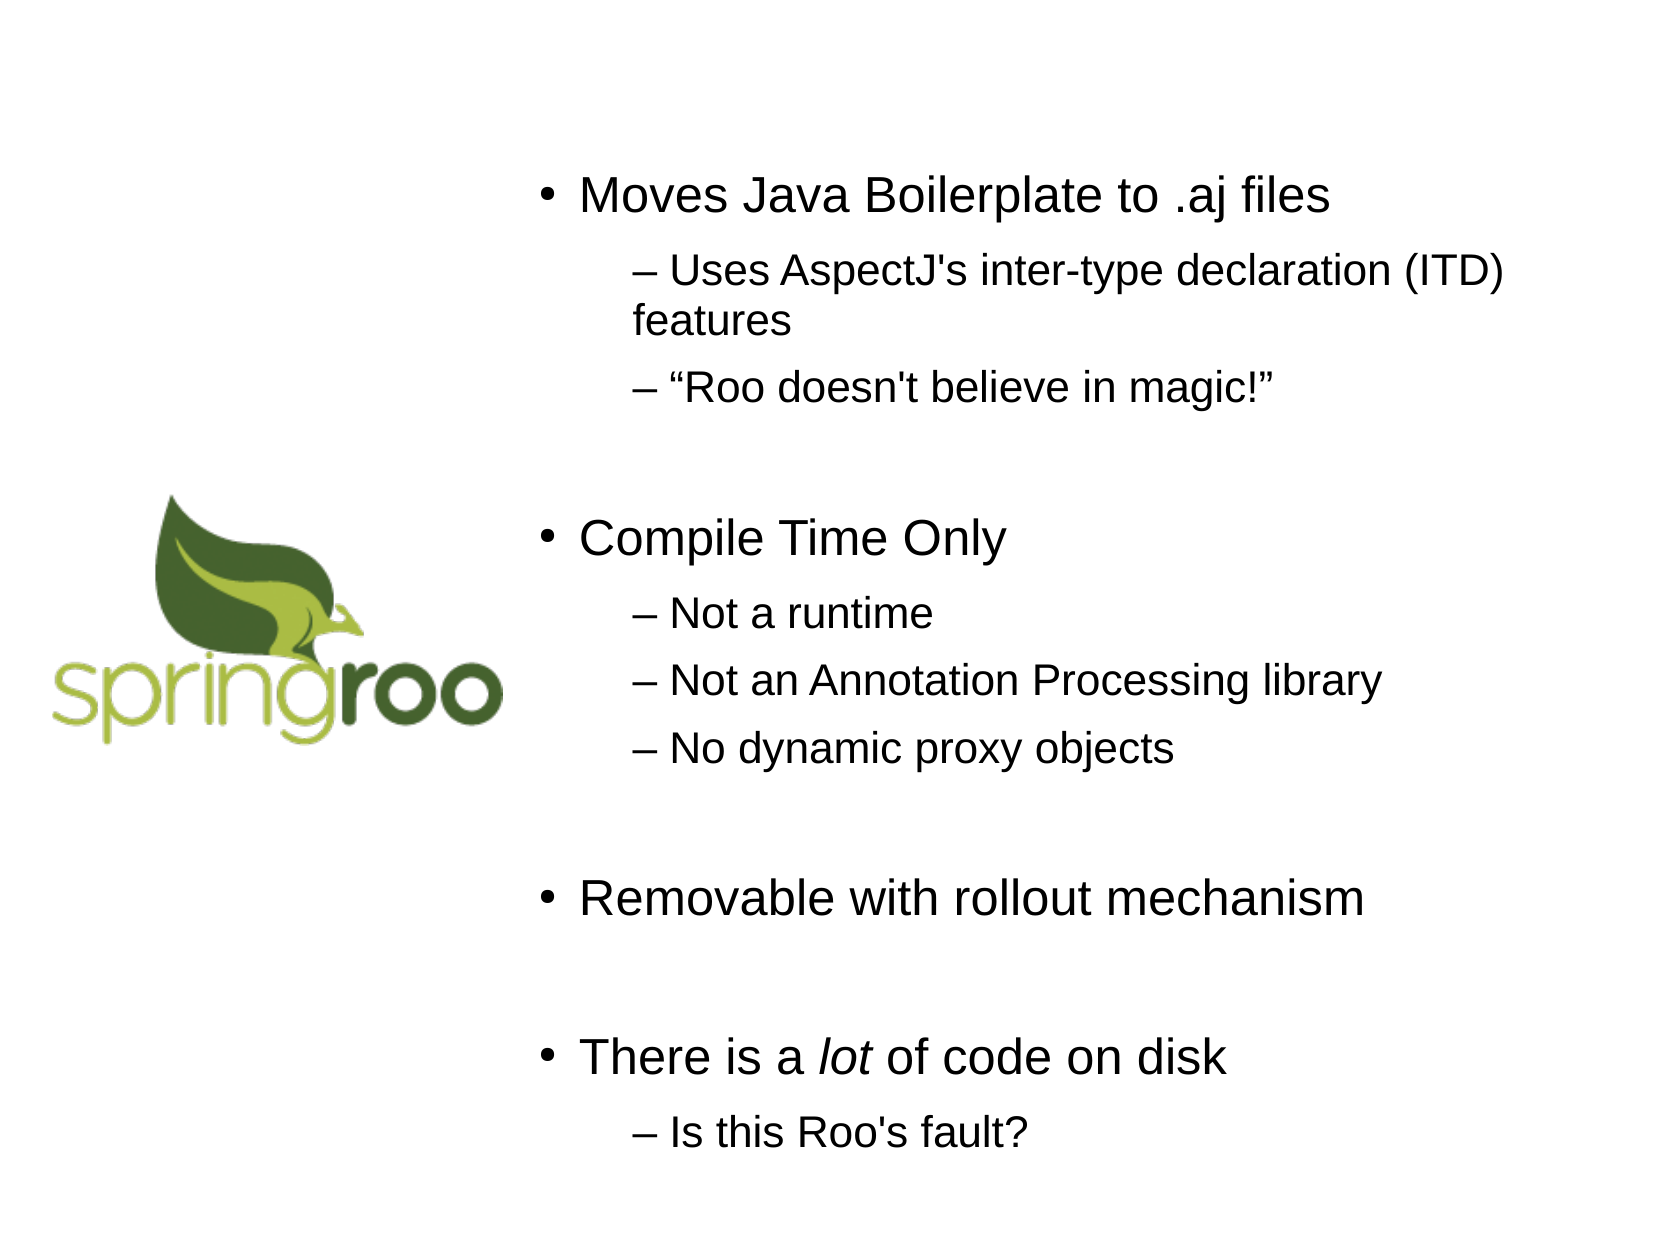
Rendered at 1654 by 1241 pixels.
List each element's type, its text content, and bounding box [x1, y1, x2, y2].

list Moves Java Boilerplate to .aj files – Uses AspectJ's inter-type declaration (ITD) features – “Roo doesn't believe in magic!” Compile Time Only – Not a runtime – Not an Annotation Processing library – No dynamic proxy objects Removable with rollout mechanism There is a lot of code on disk – Is this Roo's fault? [525, 166, 1613, 1163]
picture [52, 494, 503, 746]
